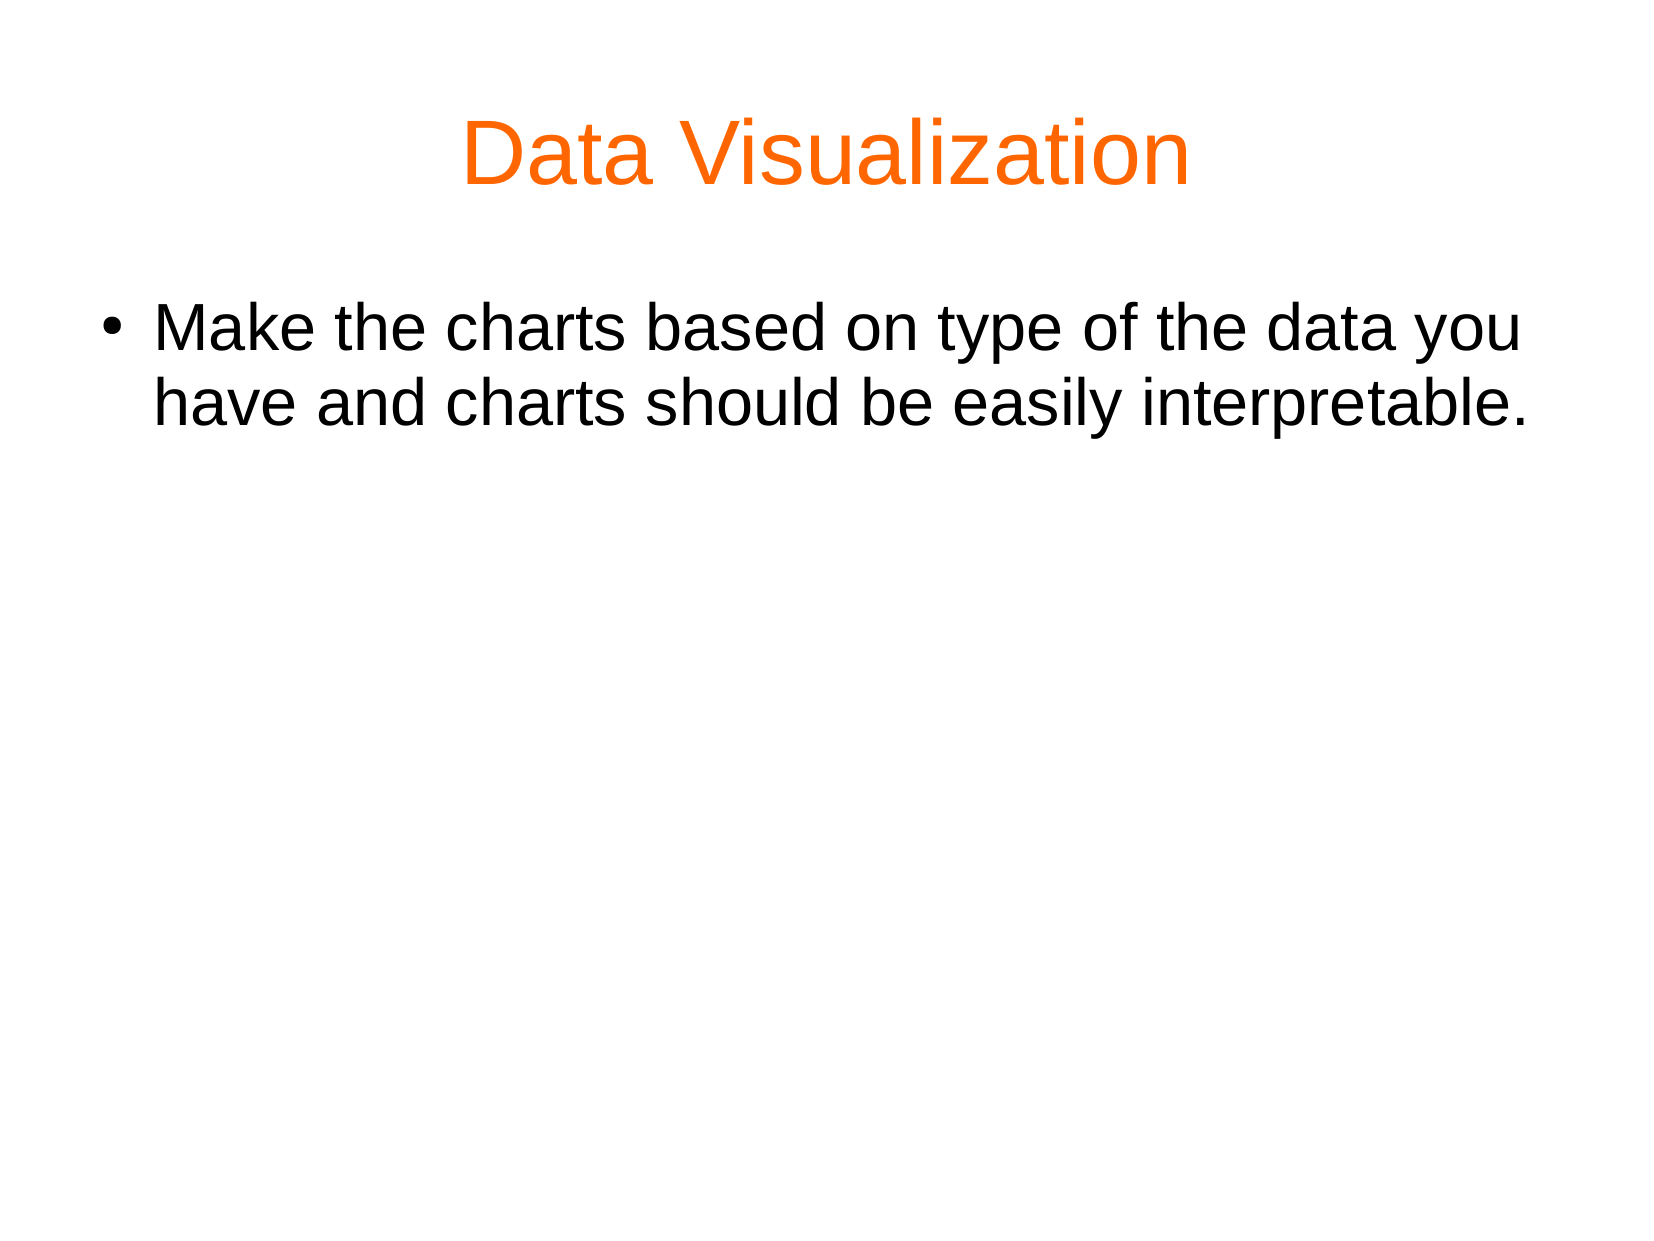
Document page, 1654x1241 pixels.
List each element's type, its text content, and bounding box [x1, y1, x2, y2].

list Make the charts based on type of the data you have and charts should be easily interpretable. [82, 290, 1571, 1010]
title Data Visualization [82, 49, 1571, 257]
